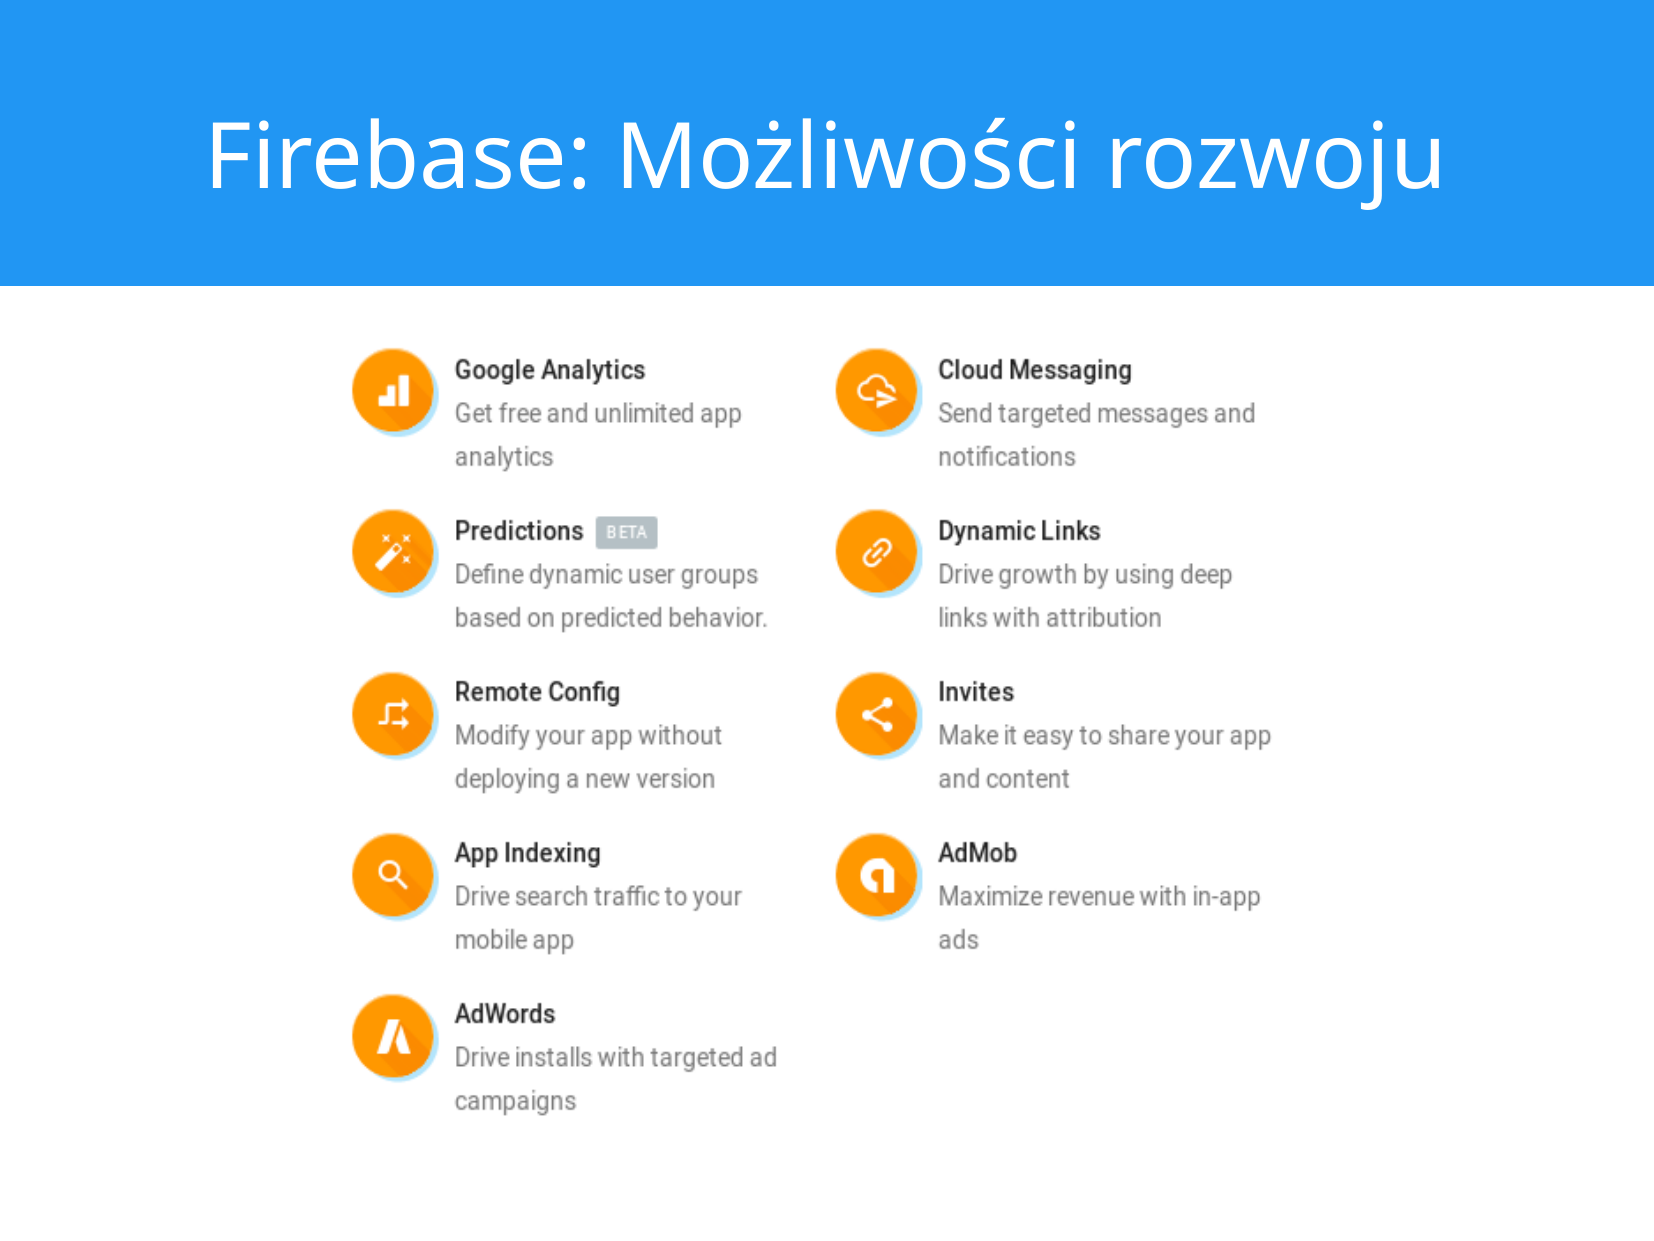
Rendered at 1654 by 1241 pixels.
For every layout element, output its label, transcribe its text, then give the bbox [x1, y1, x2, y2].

picture [305, 307, 1371, 1226]
title Firebase: Możliwości rozwoju [82, 49, 1571, 257]
